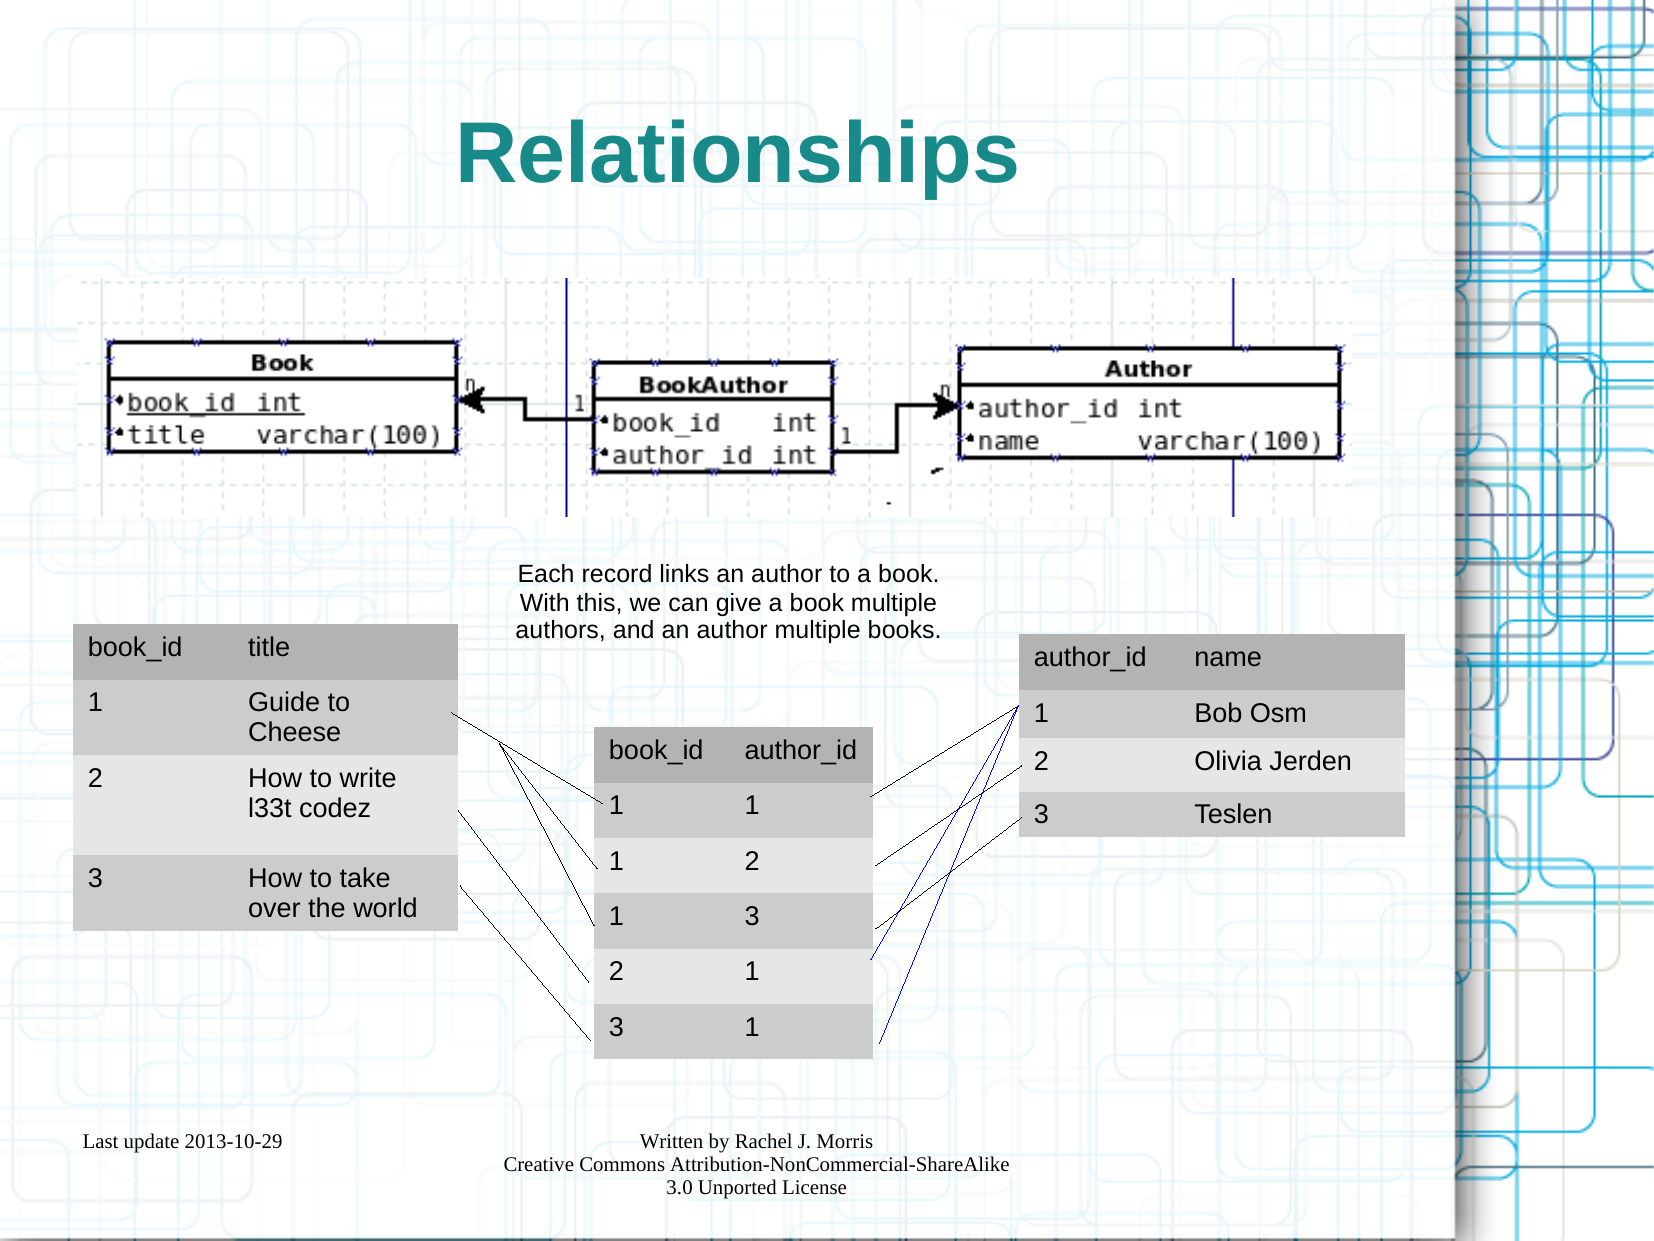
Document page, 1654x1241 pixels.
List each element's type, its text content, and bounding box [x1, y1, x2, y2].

table_cell 2 [730, 838, 873, 893]
table_header author_id [1019, 634, 1180, 690]
picture [0, 0, 1654, 1241]
table_cell 3 [594, 1004, 730, 1059]
table_cell Guide to Cheese [233, 680, 458, 755]
table_cell 3 [730, 893, 873, 949]
table_cell 1 [73, 680, 233, 755]
table_cell 1 [730, 783, 873, 838]
title Relationships [59, 49, 1418, 257]
table_cell Olivia Jerden [1180, 738, 1405, 792]
table_cell 1 [594, 838, 730, 893]
table_cell 1 [594, 893, 730, 949]
table_cell 2 [73, 755, 233, 855]
table_cell 1 [730, 1004, 873, 1059]
table_cell Bob Osm [1180, 690, 1405, 738]
table_cell 1 [594, 783, 730, 838]
table_cell How to take over the world [233, 855, 458, 931]
table_cell How to write l33t codez [233, 755, 458, 855]
text_box Each record links an author to a book. With this, we can give a book multiple authors, and an author multiple books. [489, 552, 969, 652]
table_header book_id [594, 727, 730, 783]
table_cell 2 [1019, 738, 1180, 792]
table_cell Teslen [1180, 792, 1405, 837]
table_cell 2 [594, 949, 730, 1004]
table_header title [233, 624, 458, 680]
table_cell 1 [730, 949, 873, 1004]
table_cell 3 [73, 855, 233, 931]
table_header book_id [73, 624, 233, 680]
table_cell 1 [1019, 690, 1180, 738]
table_header name [1180, 634, 1405, 690]
table_cell 3 [1019, 792, 1180, 837]
table_header author_id [730, 727, 873, 783]
